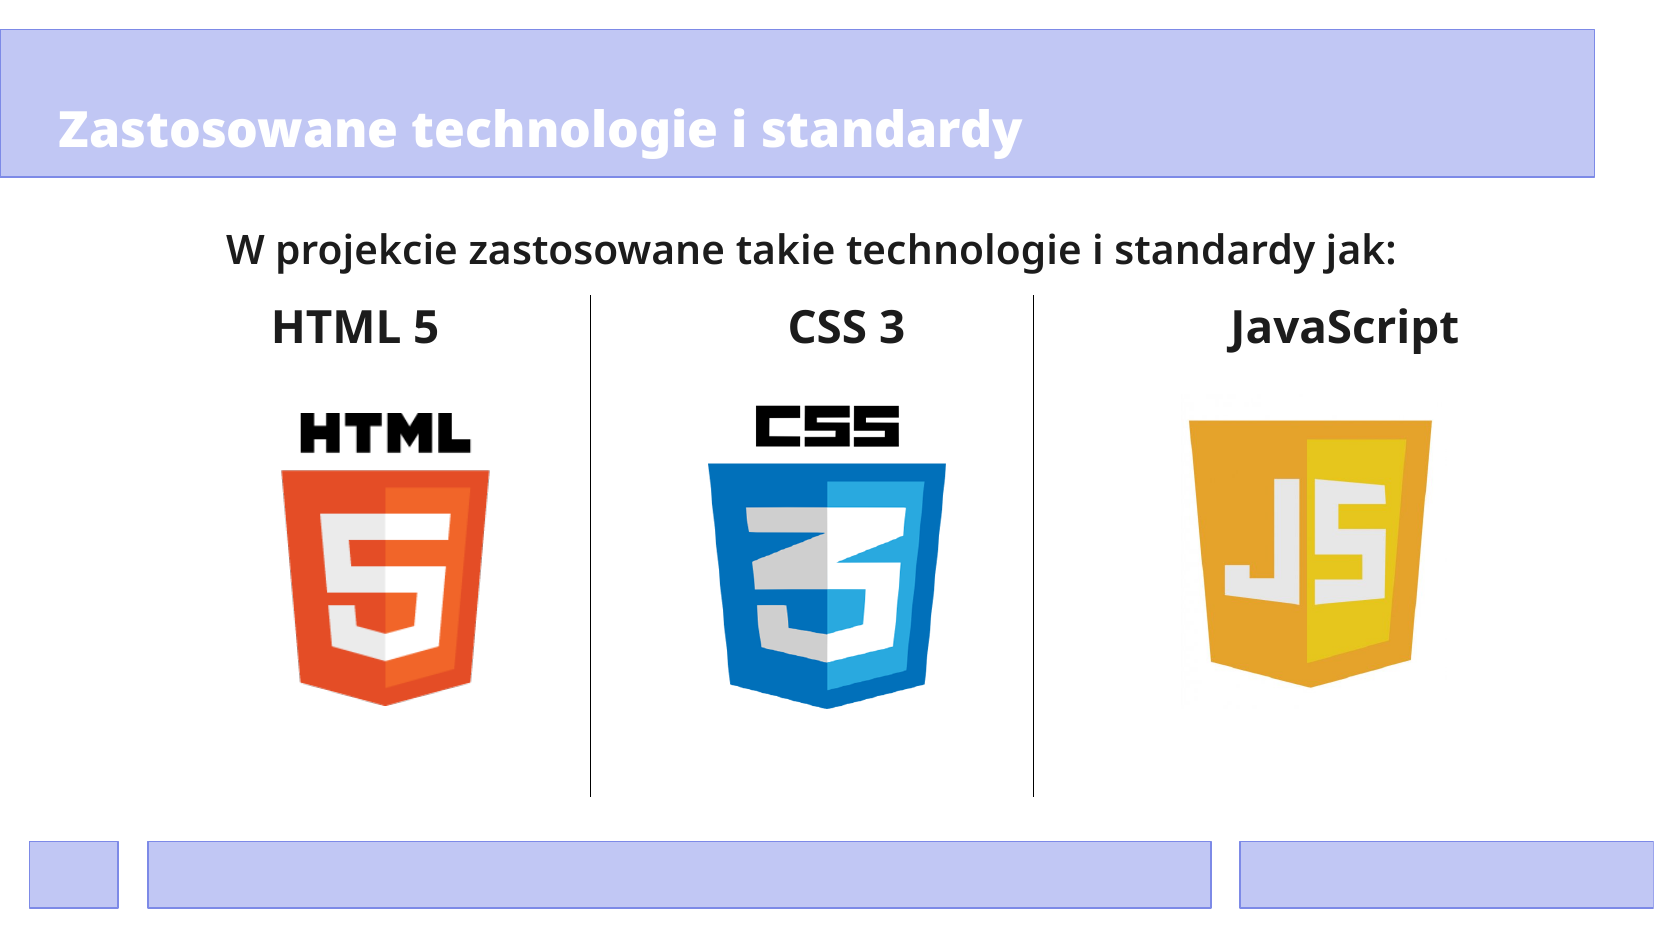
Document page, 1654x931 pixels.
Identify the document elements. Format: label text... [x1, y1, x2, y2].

picture [708, 404, 946, 709]
picture [1181, 394, 1447, 709]
picture [239, 413, 532, 706]
title Zastosowane technologie i standardy [59, 44, 1595, 163]
list W projekcie zastosowane takie technologie i standardy jak: HTML 5 CSS 3 JavaScript [59, 221, 1565, 798]
